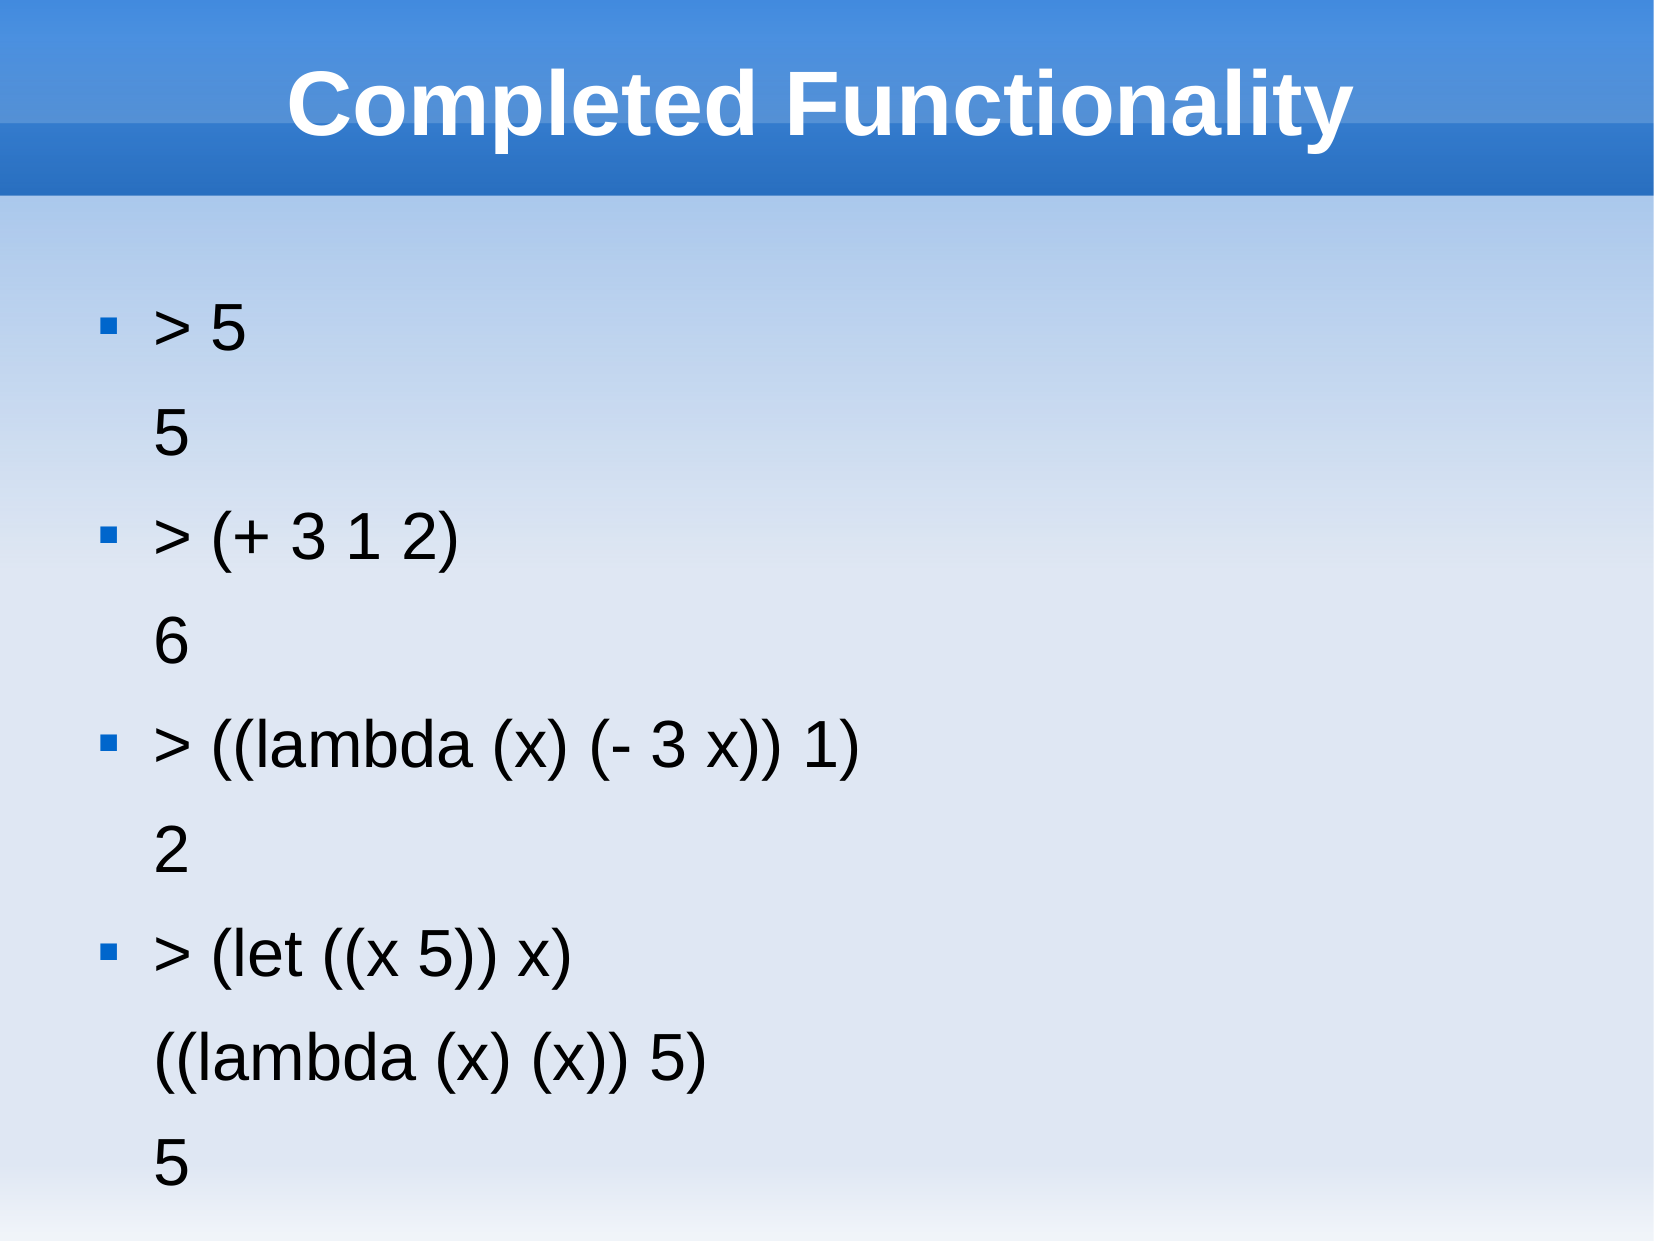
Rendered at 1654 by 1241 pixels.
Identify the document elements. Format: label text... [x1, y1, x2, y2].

title Completed Functionality [76, 7, 1565, 200]
picture [0, 0, 1654, 1241]
list > 5 5 > (+ 3 1 2) 6 > ((lambda (x) (- 3 x)) 1) 2 > (let ((x 5)) x) ((lambda (x) (x)) 5) 5 [82, 290, 1571, 1200]
